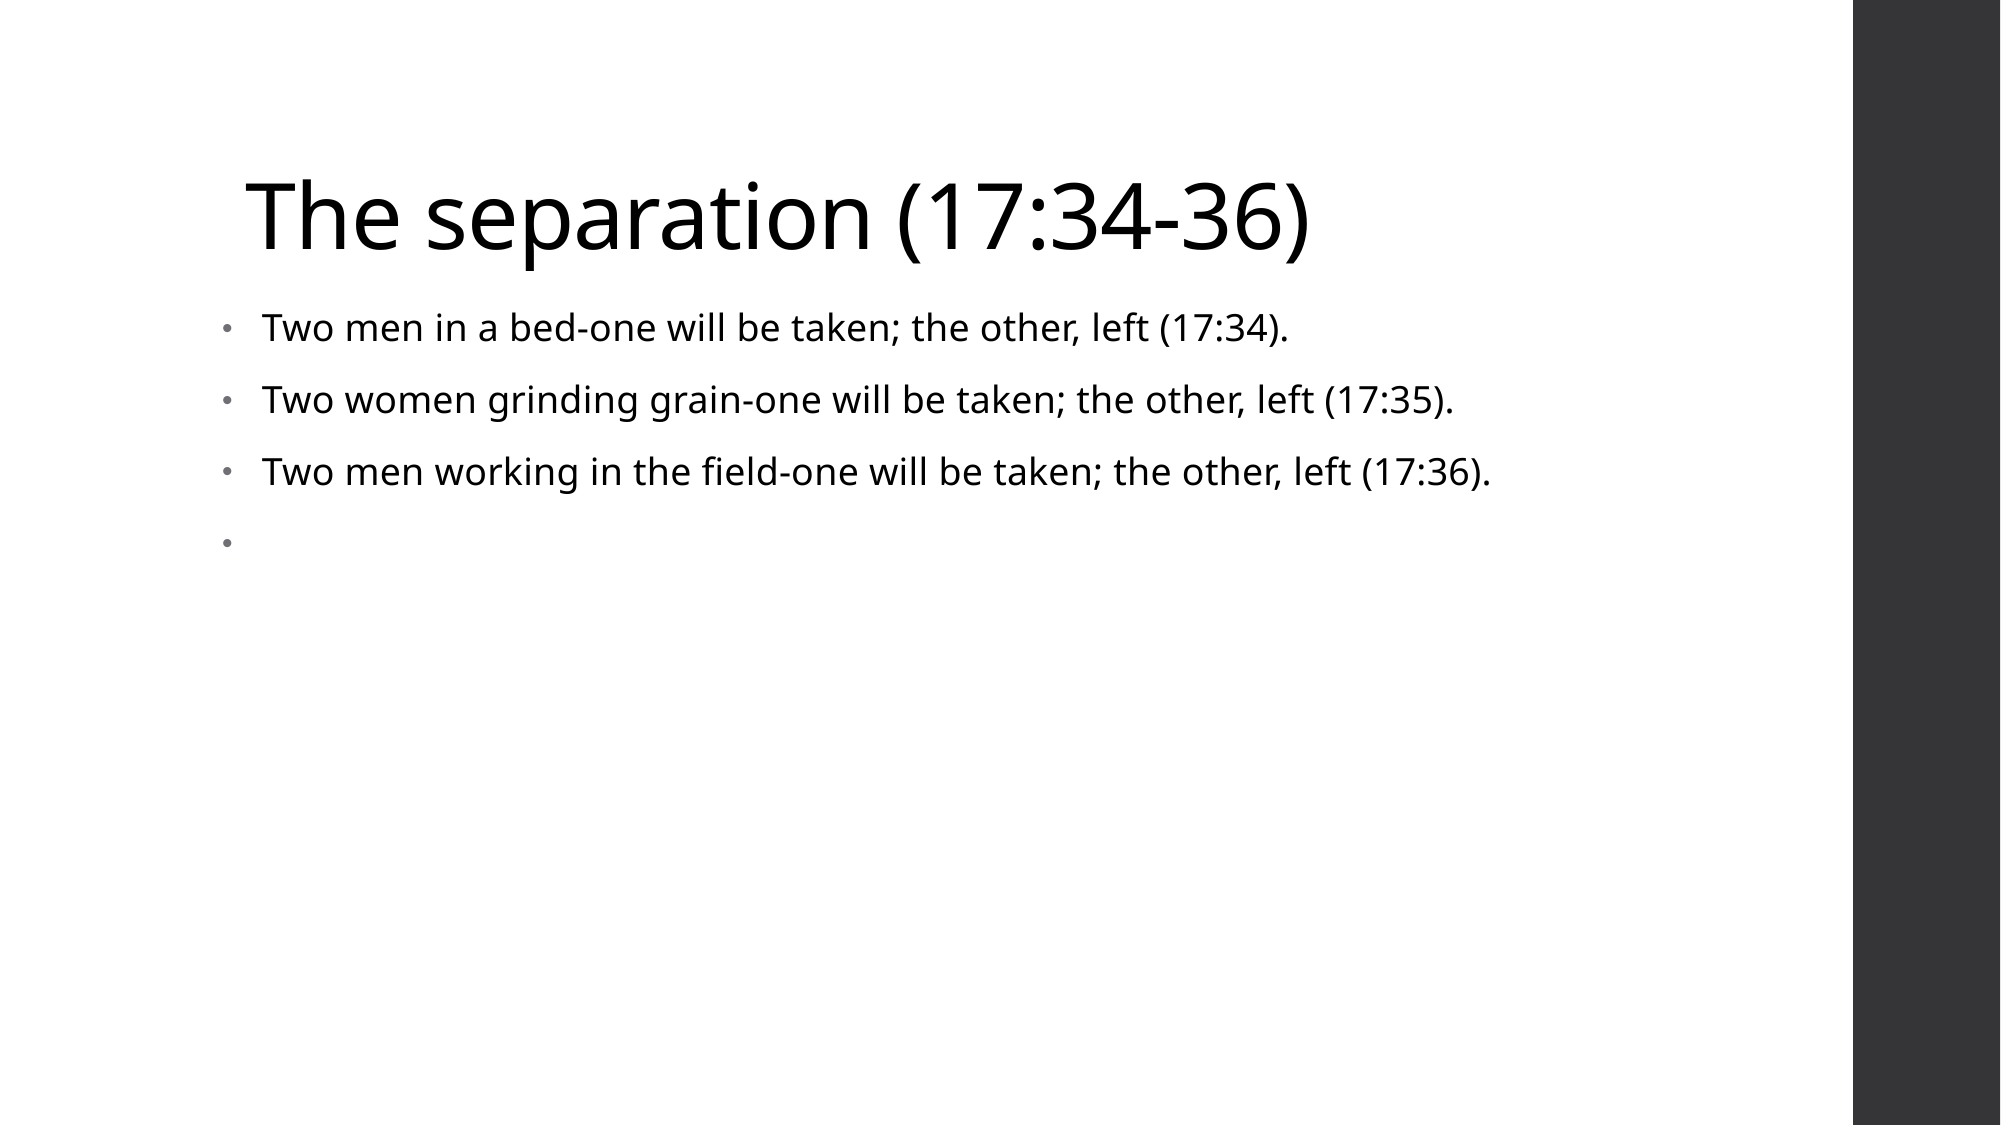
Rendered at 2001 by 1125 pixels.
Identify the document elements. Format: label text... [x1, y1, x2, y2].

title The separation (17:34-36) [206, 60, 1797, 278]
list Two men in a bed-one will be taken; the other, left (17:34). Two women grinding grain-one will be taken; the other, left (17:35). Two men working in the field-one will be taken; the other, left (17:36). [206, 299, 1617, 1014]
